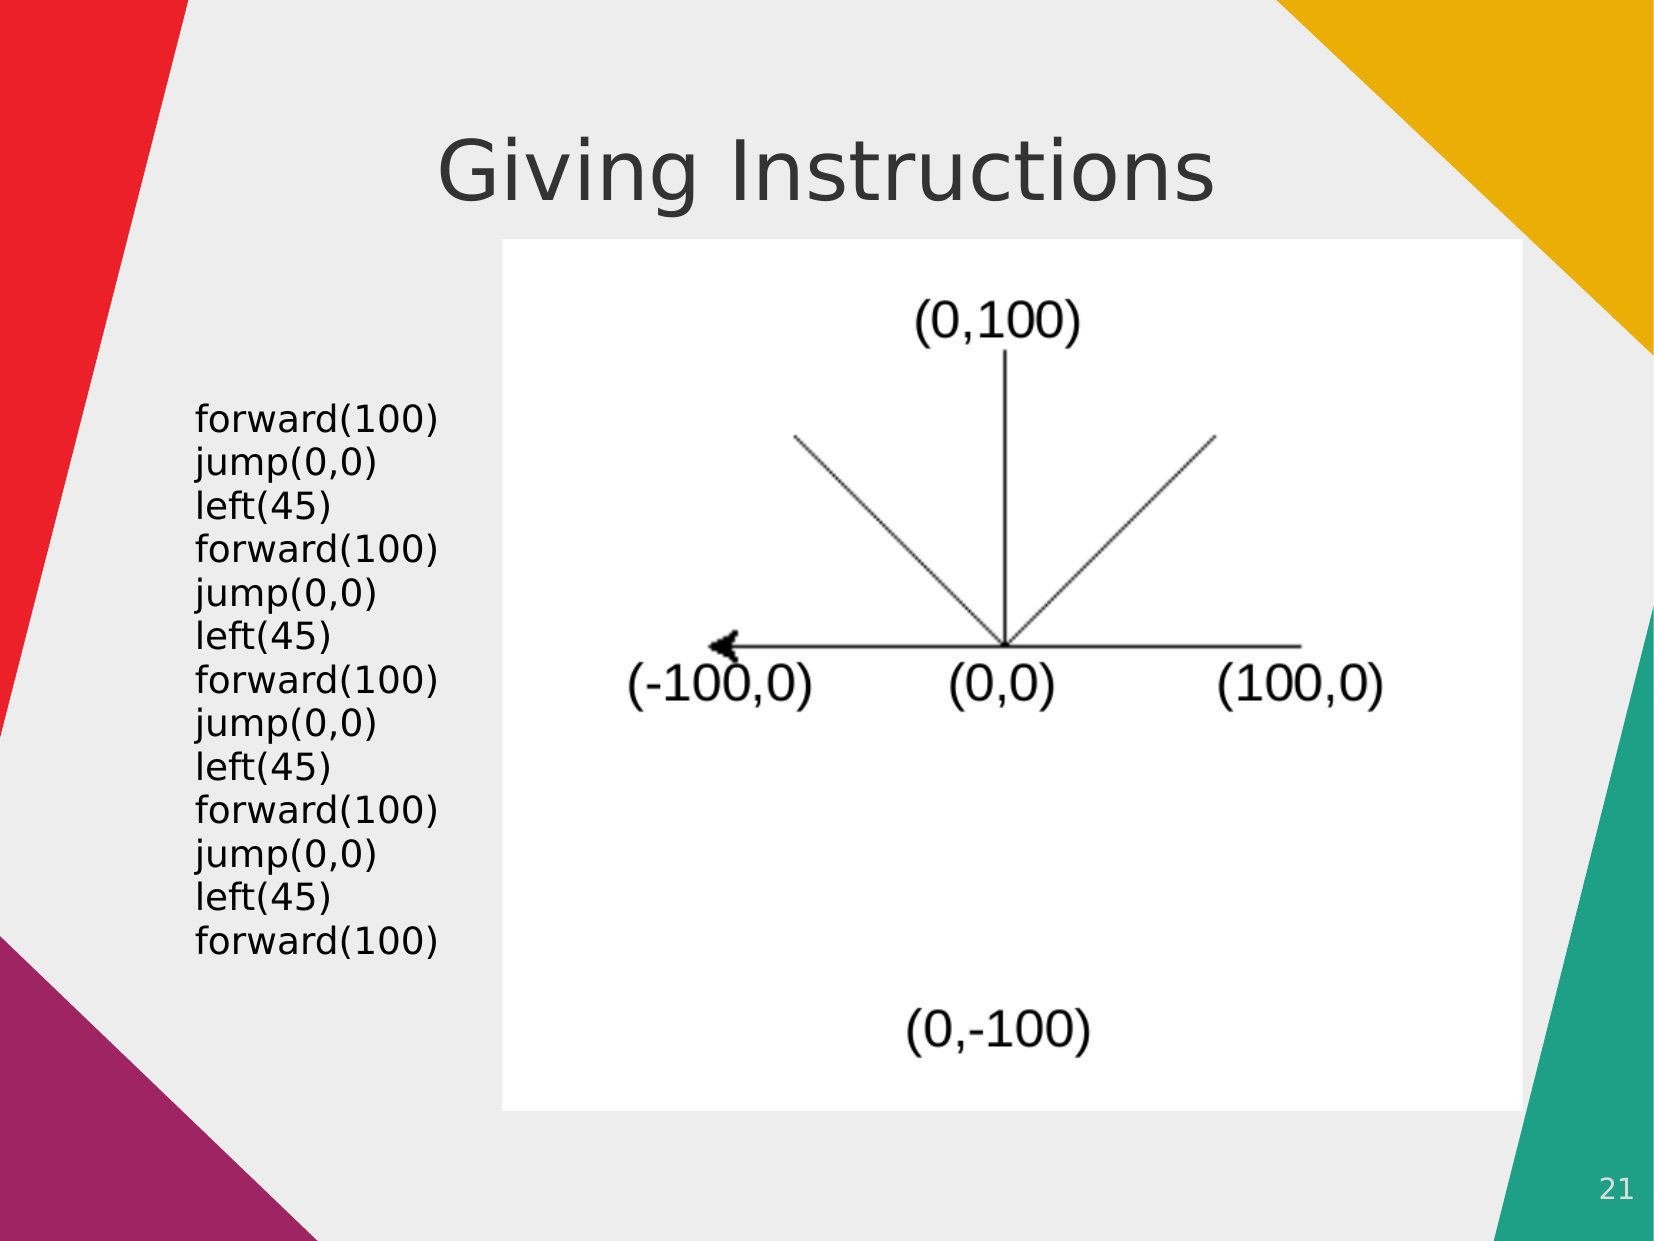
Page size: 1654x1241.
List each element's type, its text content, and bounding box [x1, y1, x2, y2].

title Giving Instructions [114, 73, 1539, 271]
text_box forward(100) jump(0,0) left(45) forward(100) jump(0,0) left(45) forward(100) jump(0,0) left(45) forward(100) jump(0,0) left(45) forward(100) [180, 390, 466, 971]
picture [502, 239, 1523, 1111]
